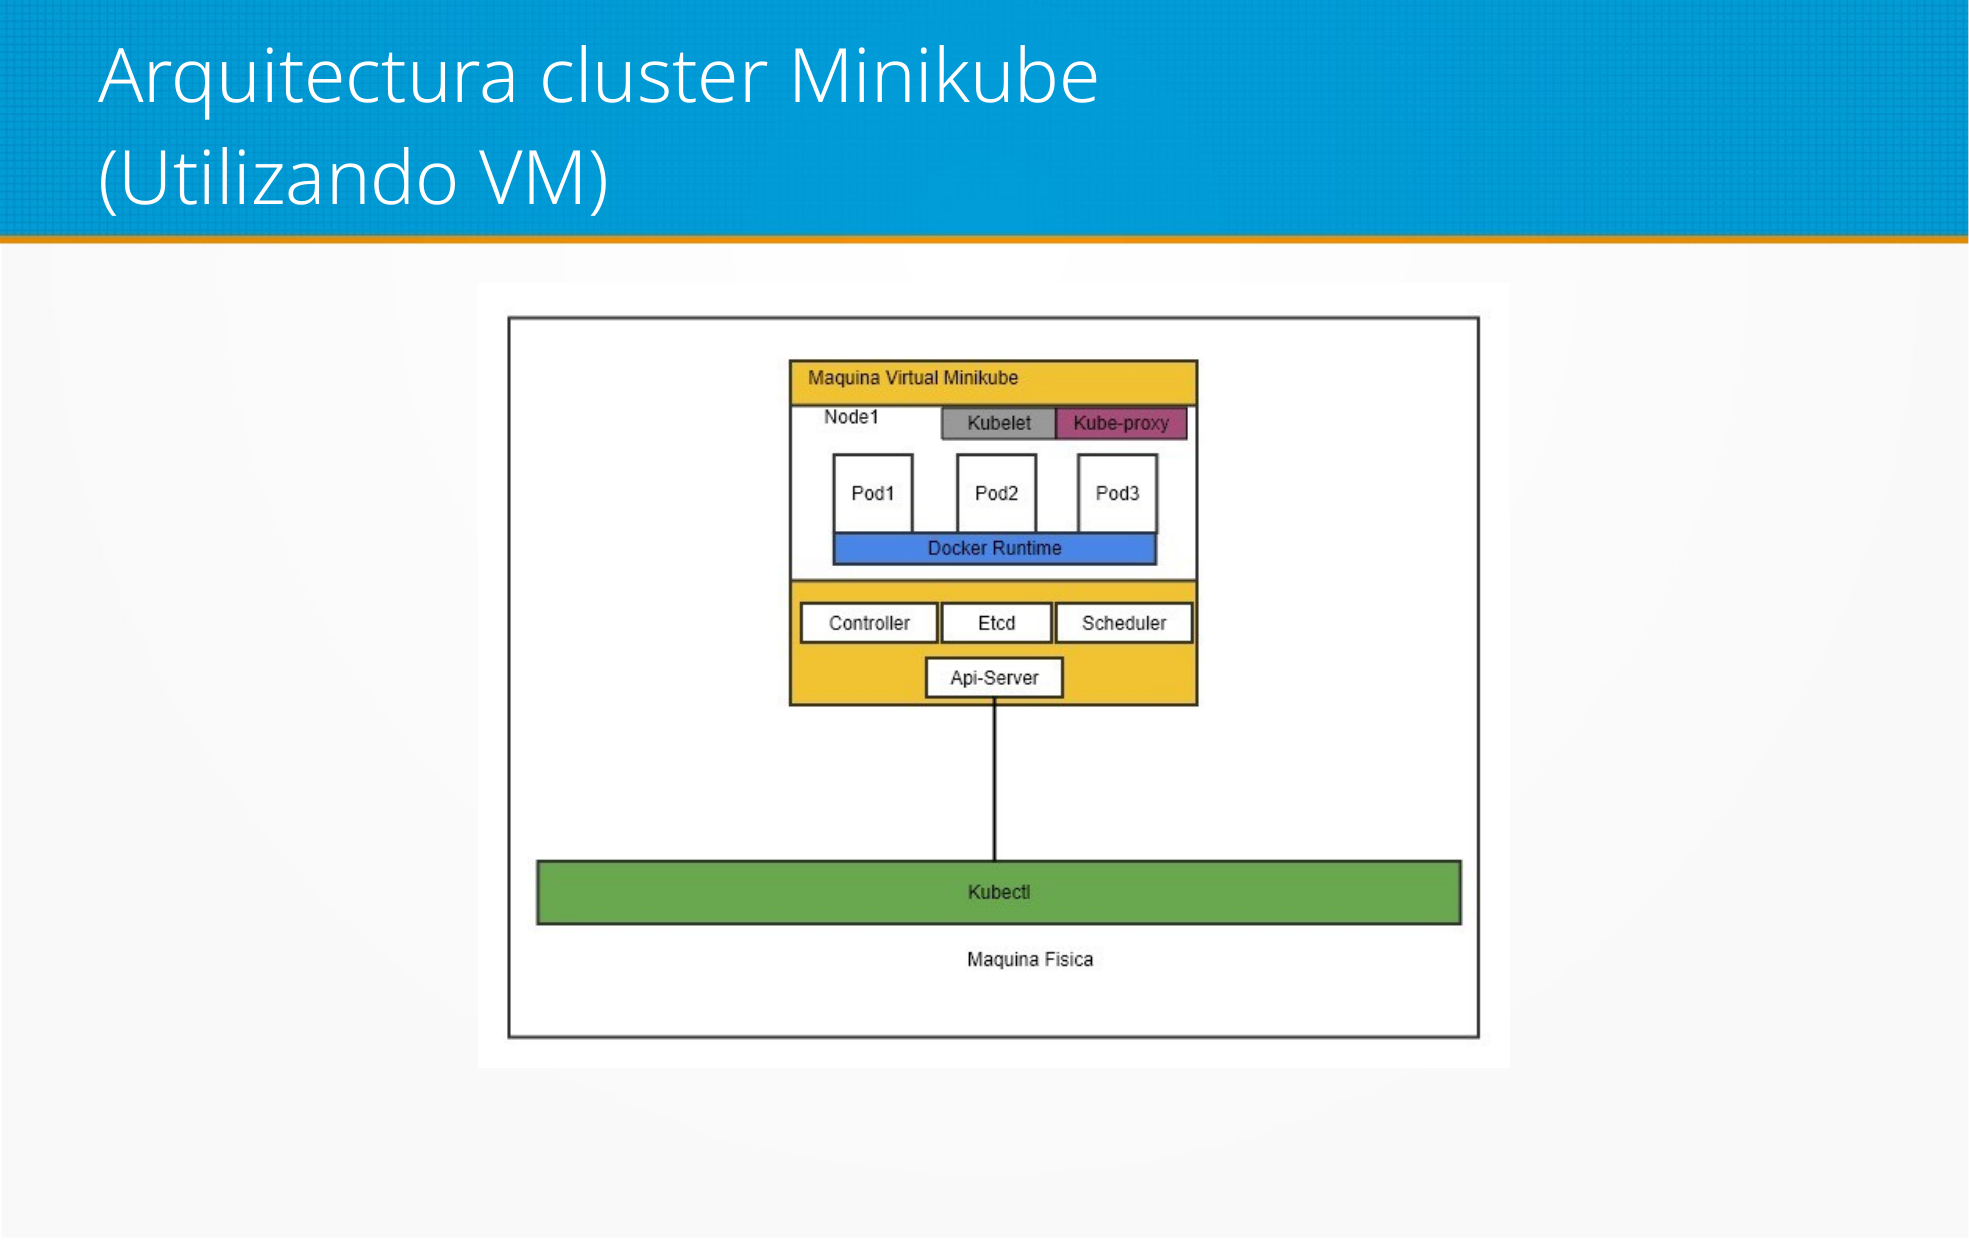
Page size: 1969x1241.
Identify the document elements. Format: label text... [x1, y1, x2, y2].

title Arquitectura cluster Minikube (Utilizando VM) [98, 19, 1870, 227]
picture [0, 233, 1969, 1241]
